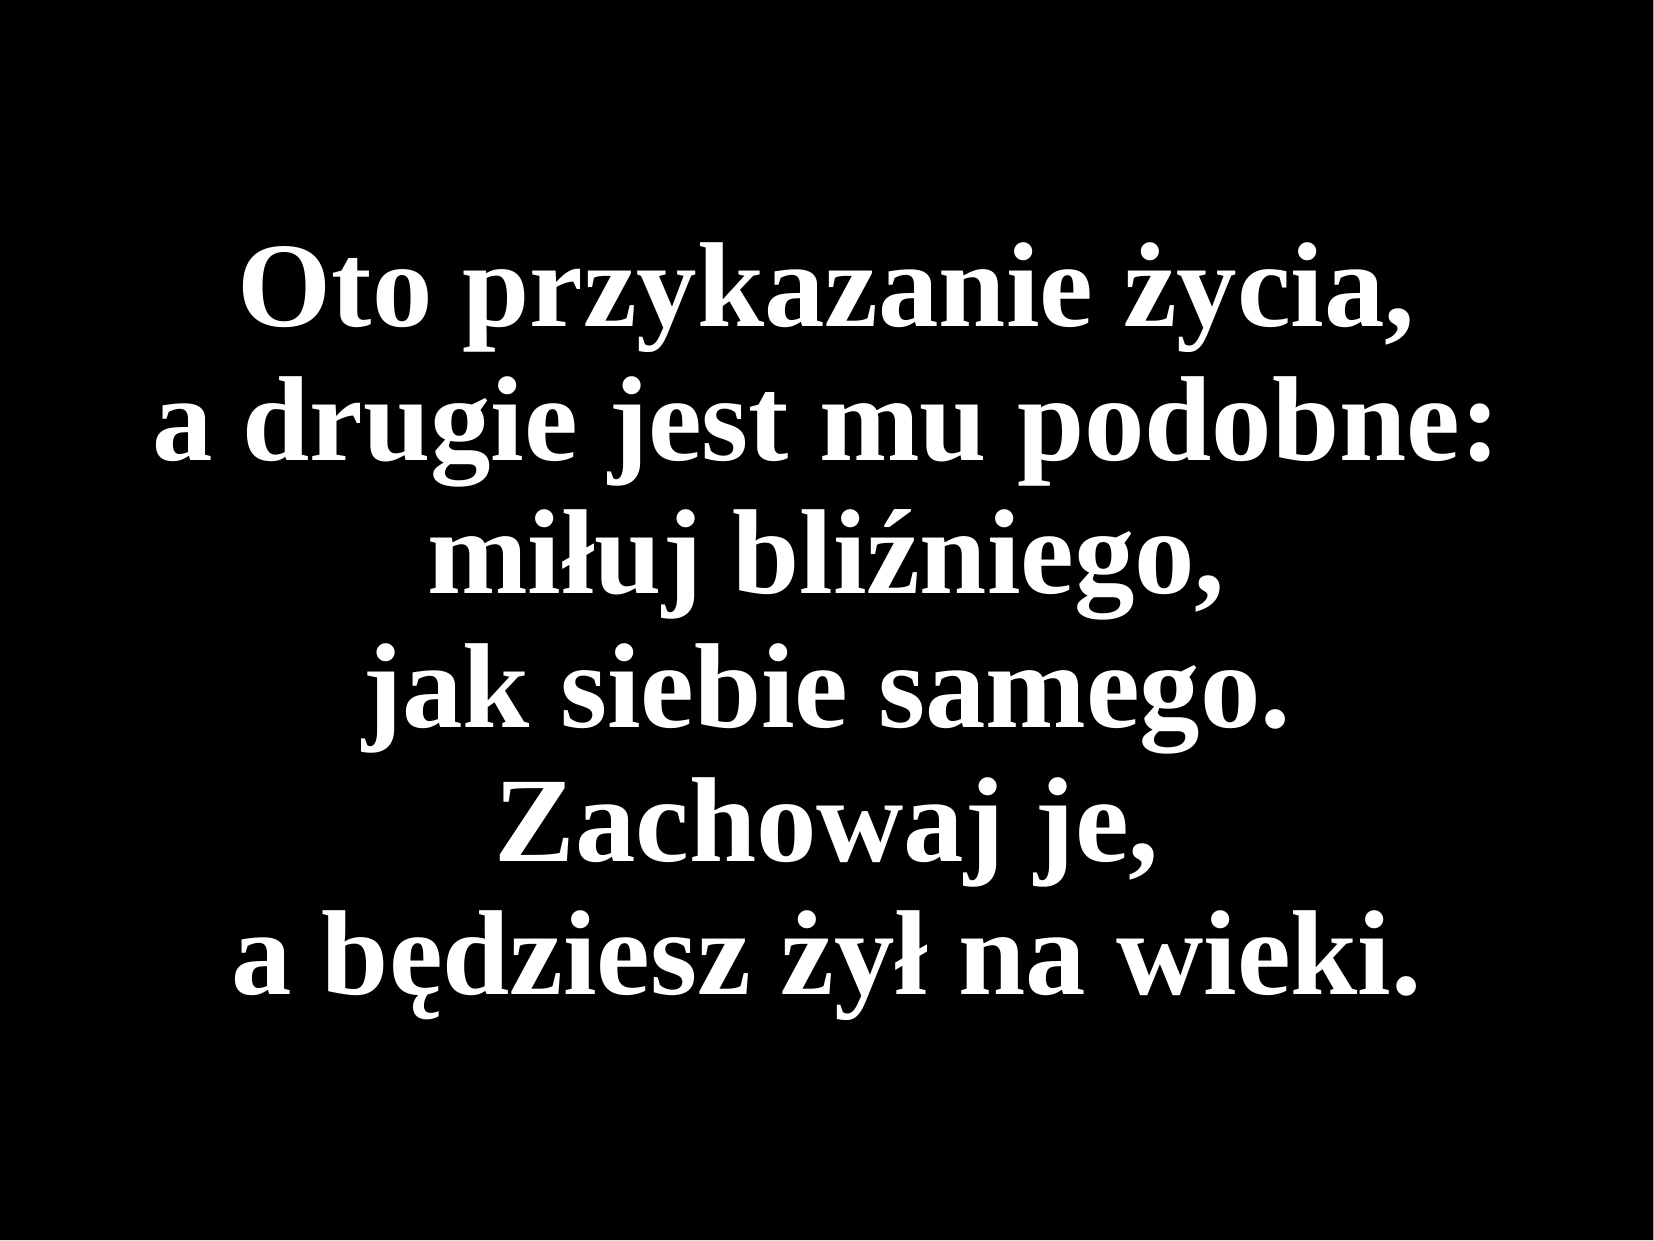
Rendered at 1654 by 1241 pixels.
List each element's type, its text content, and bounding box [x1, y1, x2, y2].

title Oto przykazanie życia, a drugie jest mu podobne: miłuj bliźniego, jak siebie samego. Zachowaj je, a będziesz żył na wieki. [0, 0, 1654, 1241]
